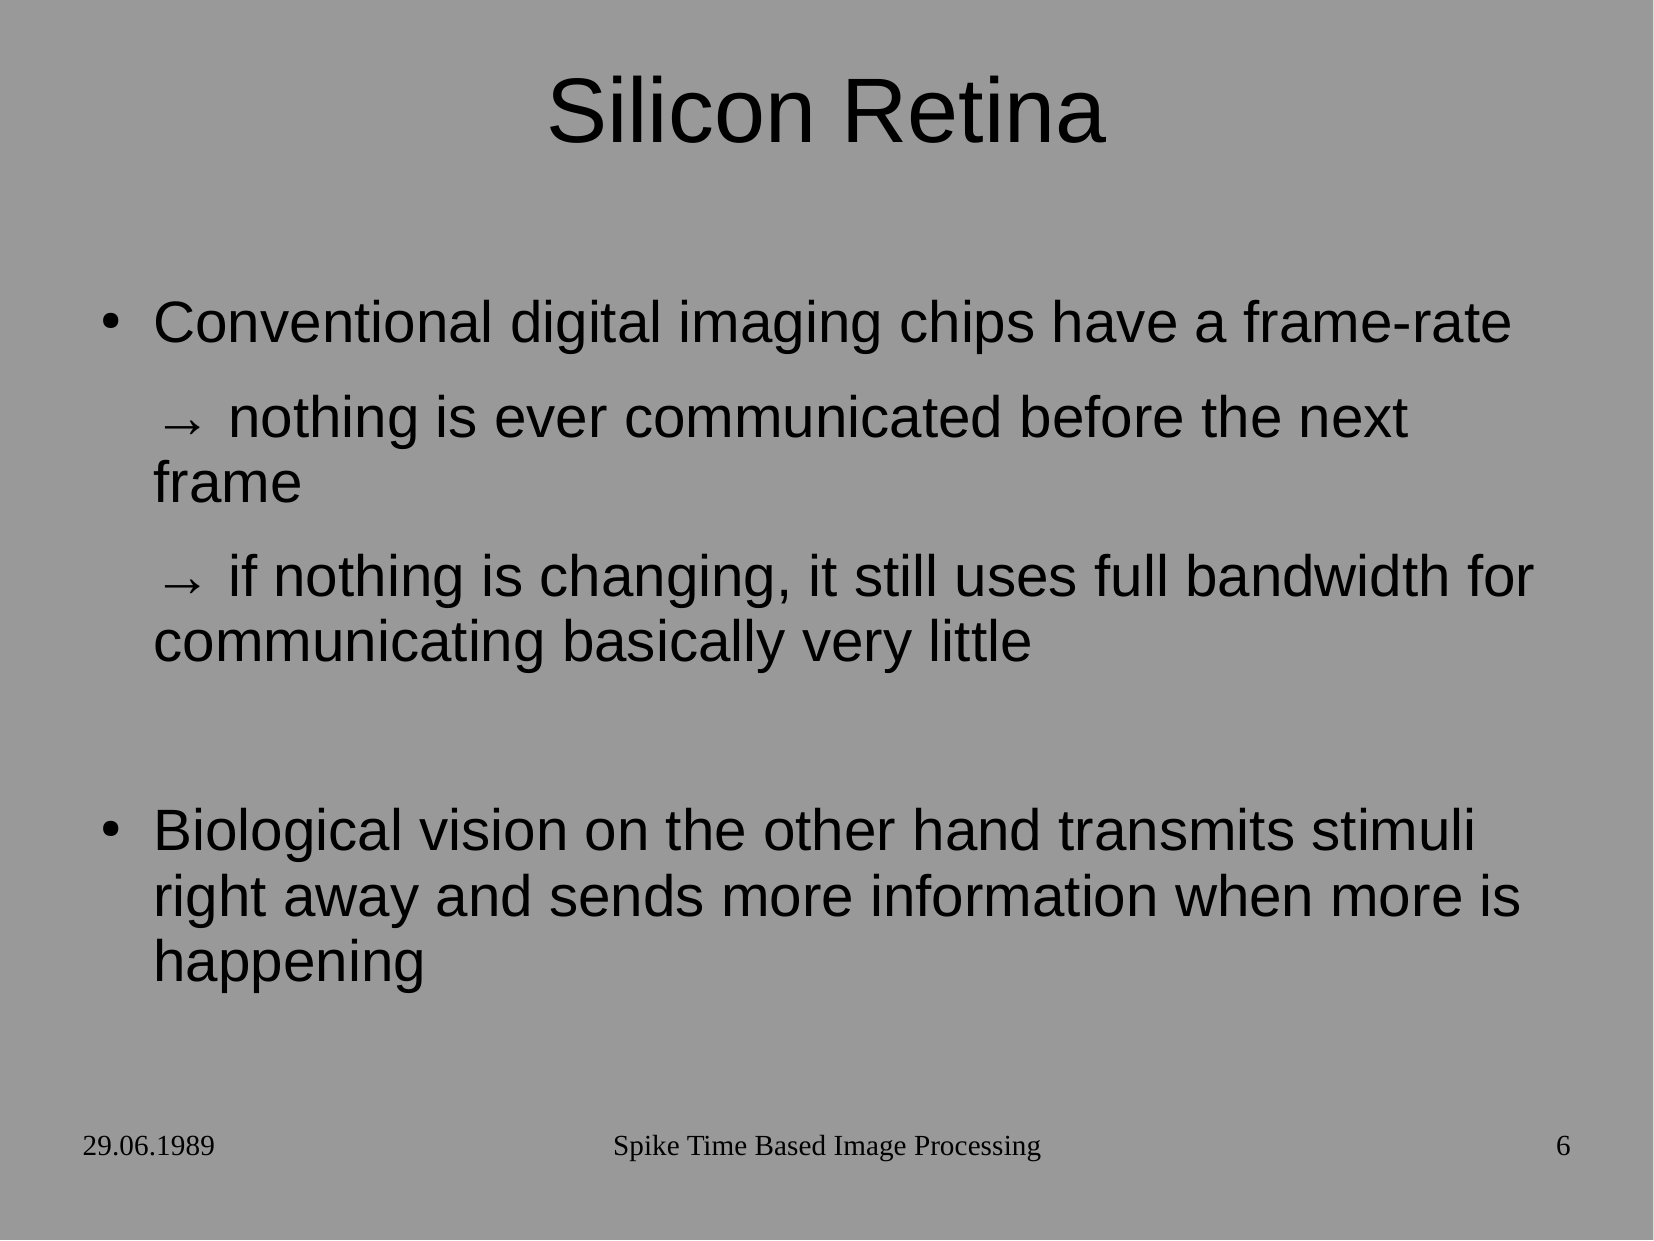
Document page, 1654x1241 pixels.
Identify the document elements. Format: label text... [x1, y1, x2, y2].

title Silicon Retina [82, 49, 1571, 257]
list Conventional digital imaging chips have a frame-rate → nothing is ever communicated before the next frame → if nothing is changing, it still uses full bandwidth for communicating basically very little Biological vision on the other hand transmits stimuli right away and sends more information when more is happening [82, 290, 1571, 1010]
